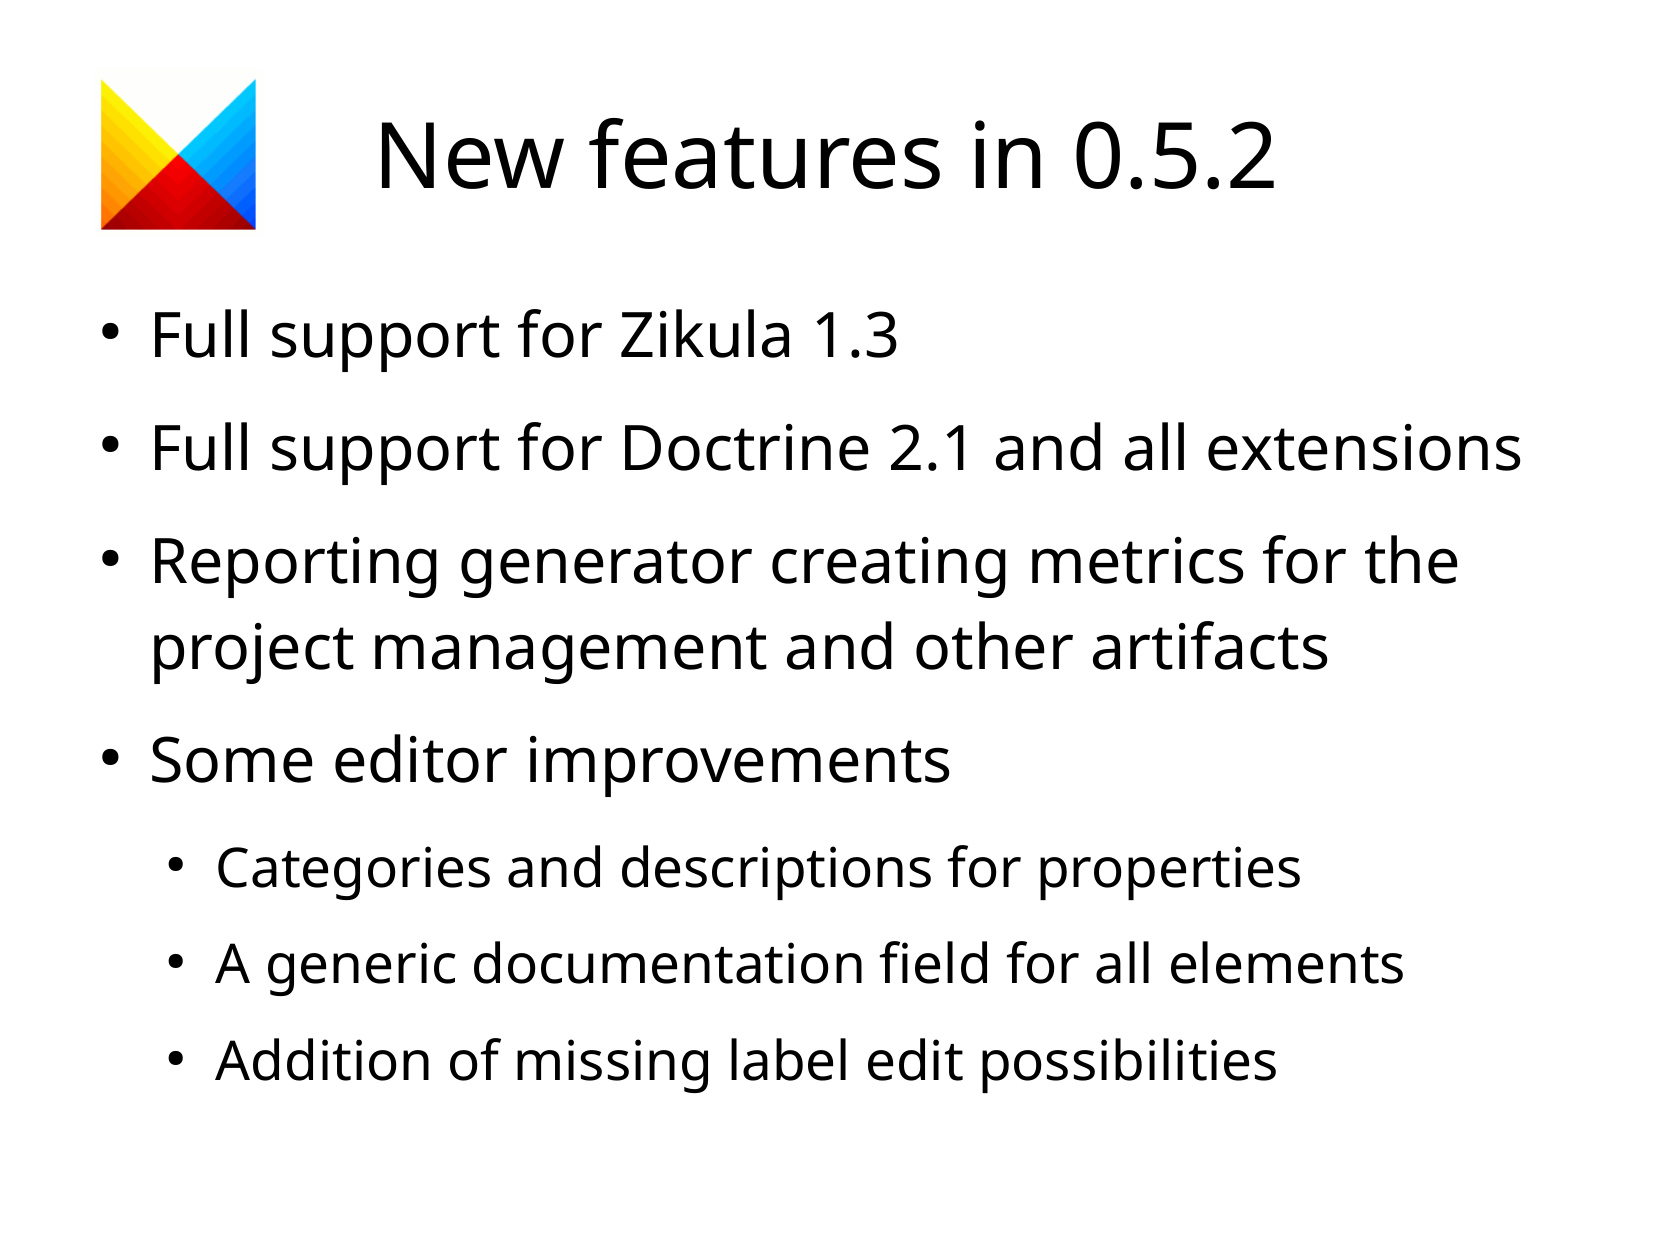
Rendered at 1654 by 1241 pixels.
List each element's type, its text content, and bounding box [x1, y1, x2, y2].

title New features in 0.5.2 [82, 49, 1571, 257]
list Full support for Zikula 1.3 Full support for Doctrine 2.1 and all extensions Reporting generator creating metrics for the project management and other artifacts Some editor improvements Categories and descriptions for properties A generic documentation field for all elements Addition of missing label edit possibilities [82, 290, 1571, 1109]
